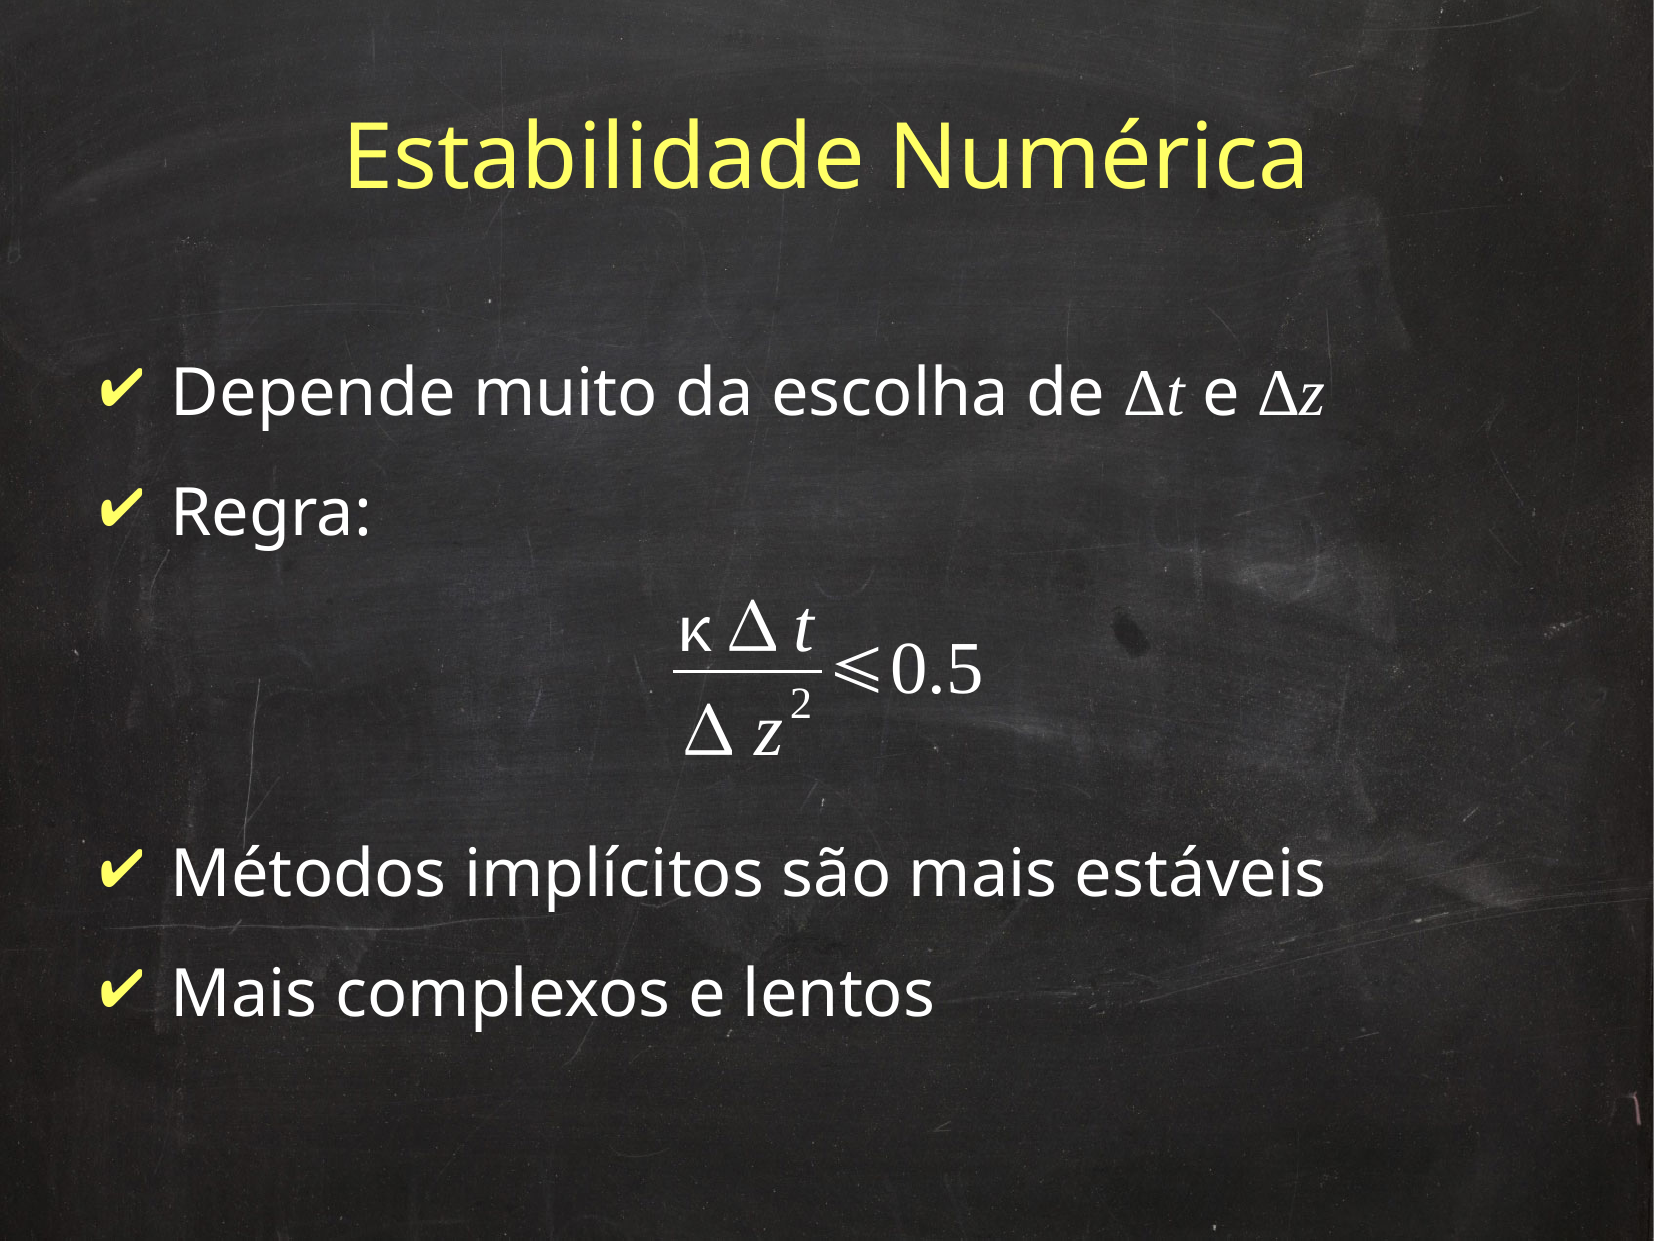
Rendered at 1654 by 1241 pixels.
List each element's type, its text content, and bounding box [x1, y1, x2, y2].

chart [663, 583, 991, 772]
picture [0, 0, 1654, 1241]
title Estabilidade Numérica [82, 56, 1571, 250]
list Depende muito da escolha de Δt e Δz Regra: Métodos implícitos são mais estáveis Mais complexos e lentos [82, 343, 1571, 1163]
